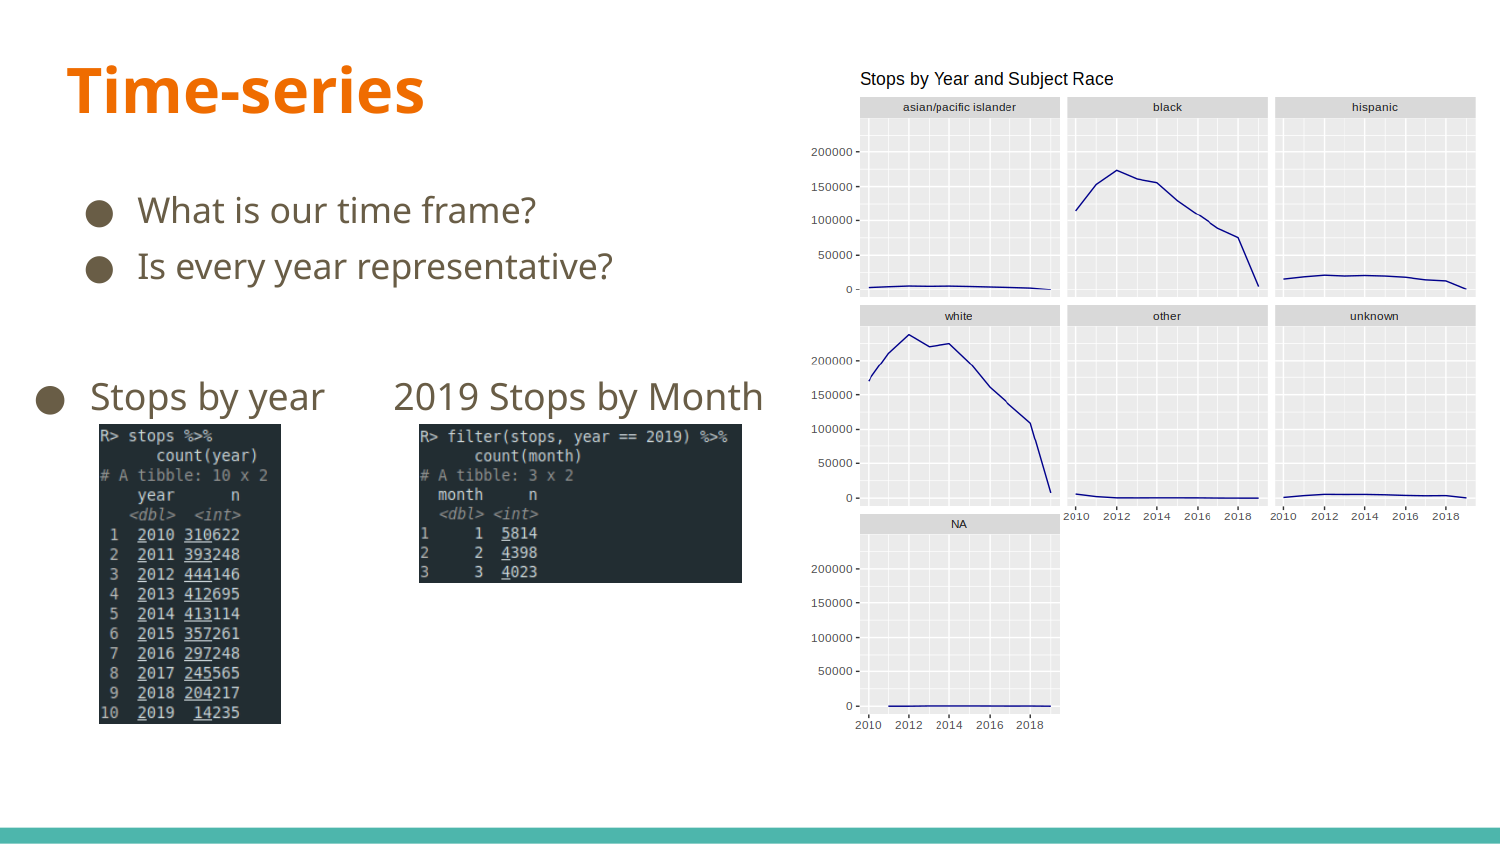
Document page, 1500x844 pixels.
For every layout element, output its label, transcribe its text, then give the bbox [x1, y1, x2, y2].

picture [99, 490, 281, 724]
picture [803, 65, 1480, 740]
title Time-series [51, 31, 728, 148]
list Stops by year 2019 Stops by Month [0, 347, 799, 490]
picture [419, 490, 742, 583]
list What is our time frame? Is every year representative? [51, 163, 689, 306]
